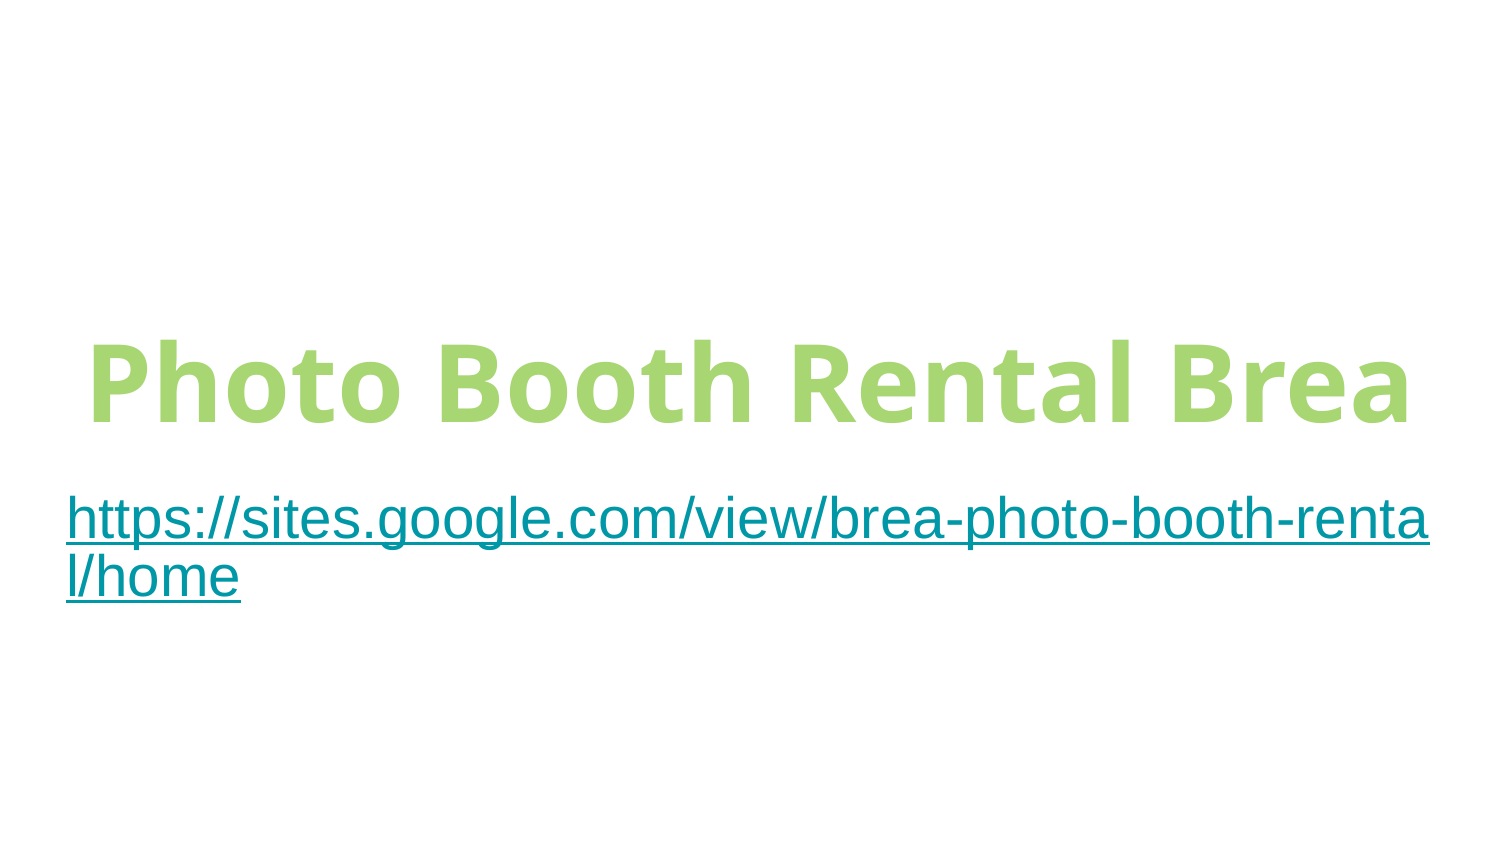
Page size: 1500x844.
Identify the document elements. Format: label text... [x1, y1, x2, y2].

subtitle https://sites.google.com/view/brea-photo-booth-rental/home [51, 464, 1449, 595]
title Photo Booth Rental Brea [51, 122, 1449, 459]
